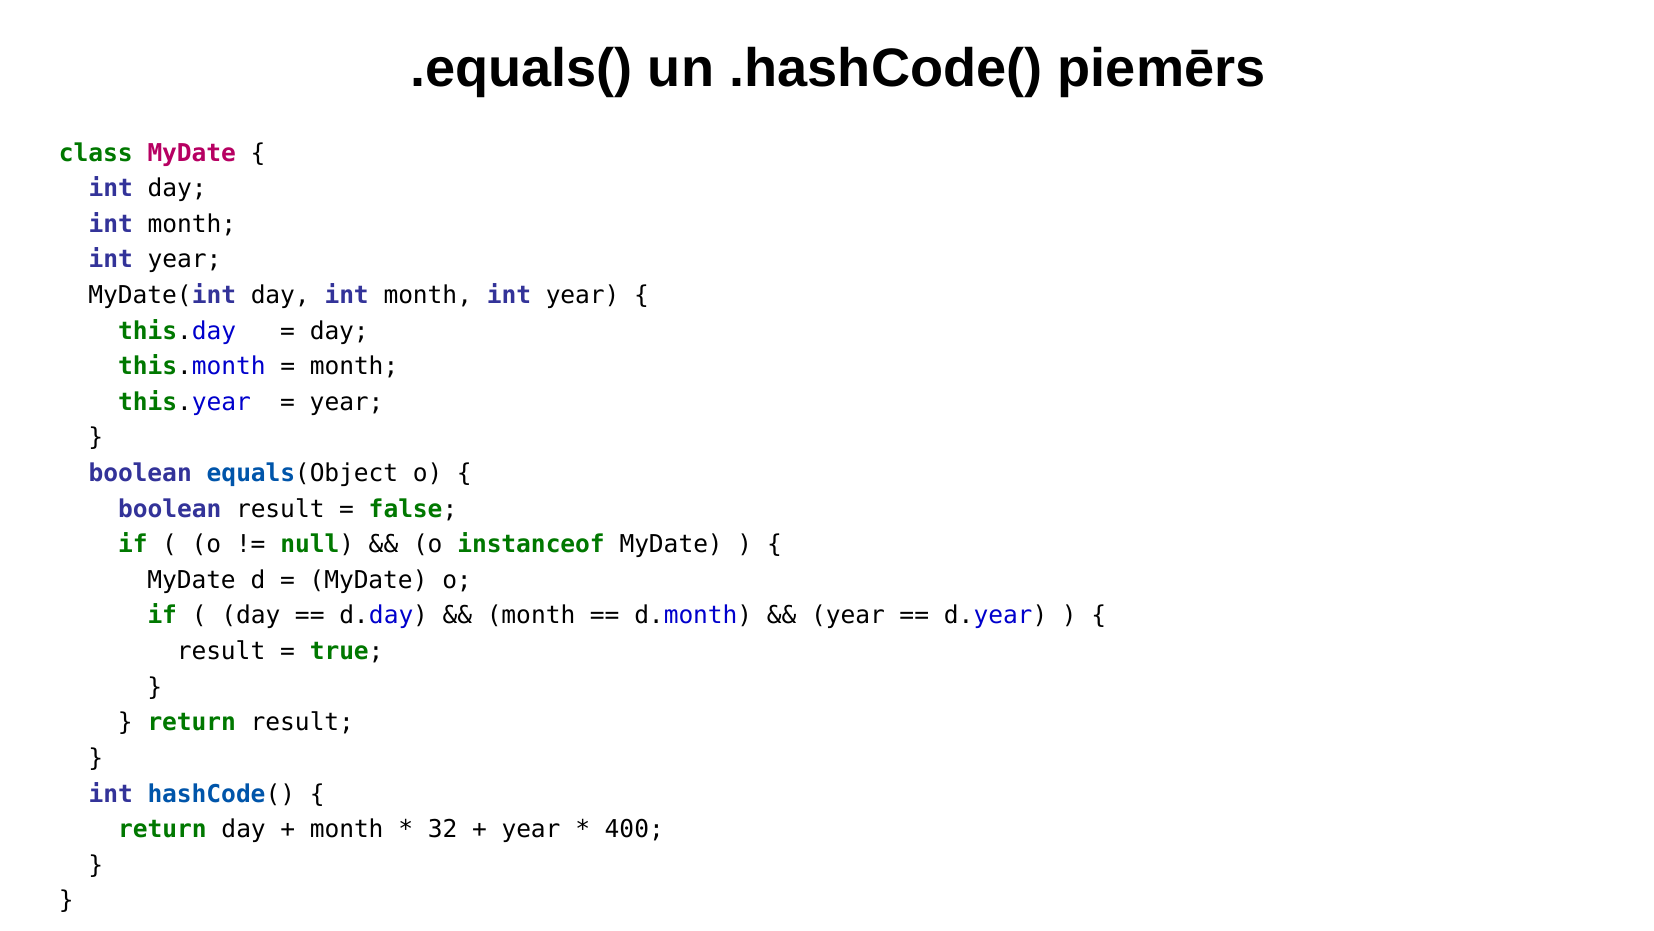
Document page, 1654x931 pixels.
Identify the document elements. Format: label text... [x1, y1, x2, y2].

list class MyDate { int day; int month; int year; MyDate(int day, int month, int year) { this.day = day; this.month = month; this.year = year; } boolean equals(Object o) { boolean result = false; if ( (o != null) && (o instanceof MyDate) ) { MyDate d = (MyDate) o; if ( (day == d.day) && (month == d.month) && (year == d.year) ) { result = true; } } return result; } int hashCode() { return day + month * 32 + year * 400; } } [59, 131, 1619, 931]
title .equals() un .hashCode() piemērs [94, 19, 1583, 116]
